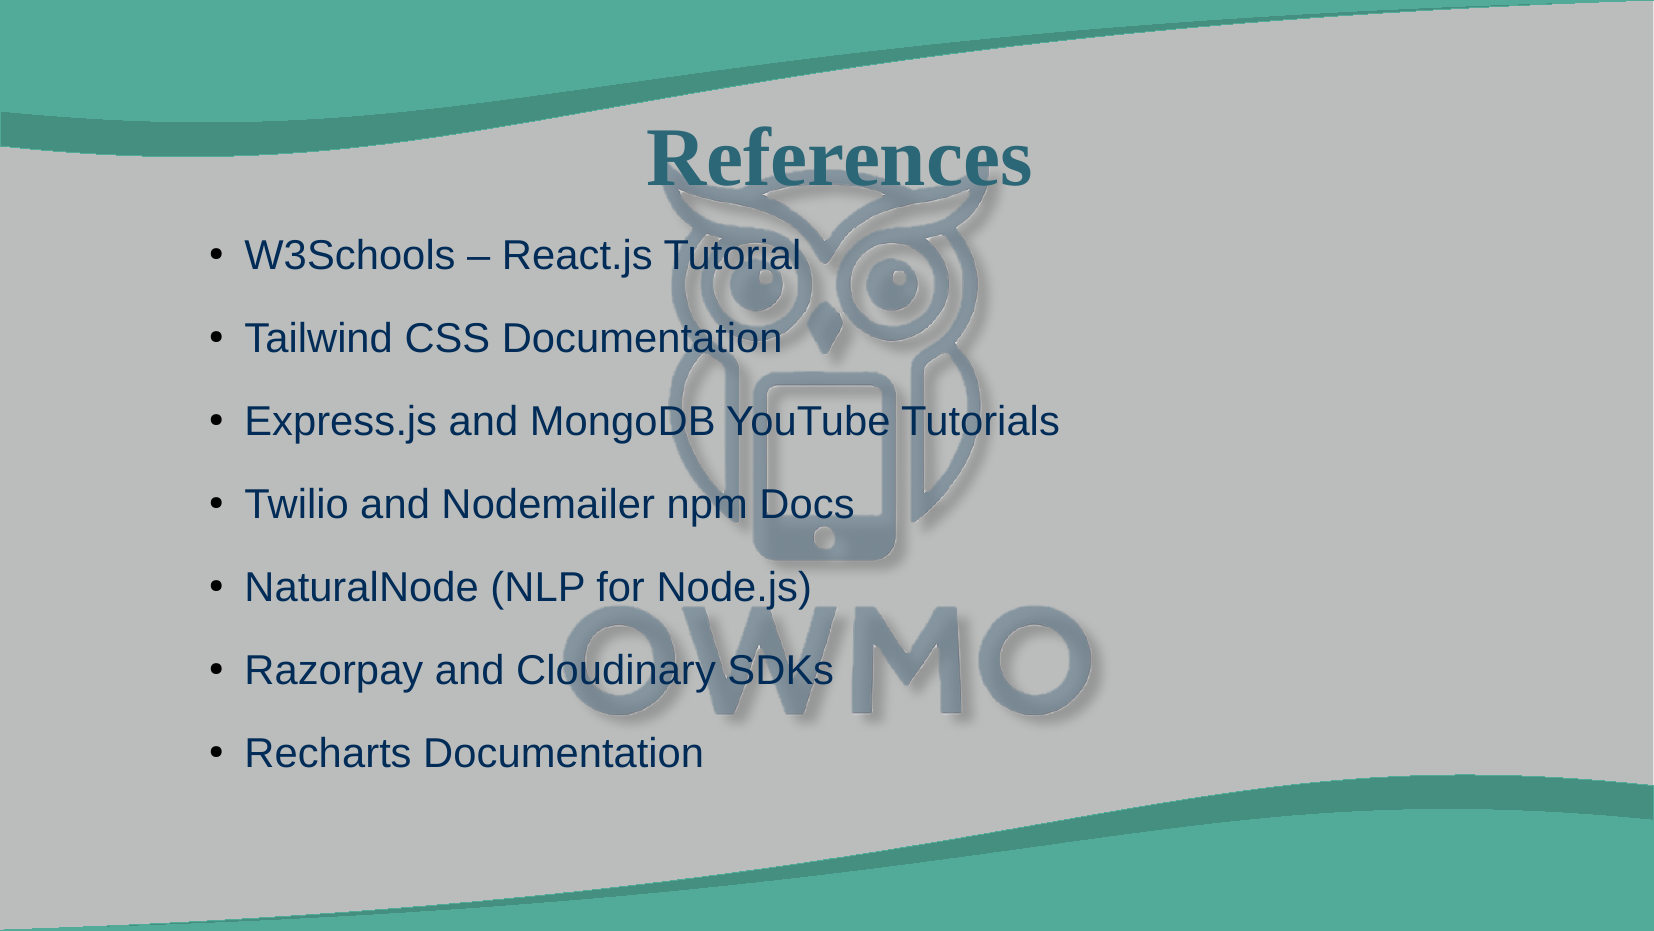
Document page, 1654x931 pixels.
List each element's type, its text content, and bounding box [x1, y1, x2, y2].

text_box [0, 774, 1654, 931]
text_box W3Schools – React.js Tutorial Tailwind CSS Documentation Express.js and MongoDB YouTube Tutorials Twilio and Nodemailer npm Docs NaturalNode (NLP for Node.js) Razorpay and Cloudinary SDKs Recharts Documentation [194, 198, 1453, 810]
text_box [0, 0, 1654, 157]
text_box References [224, 103, 1476, 211]
